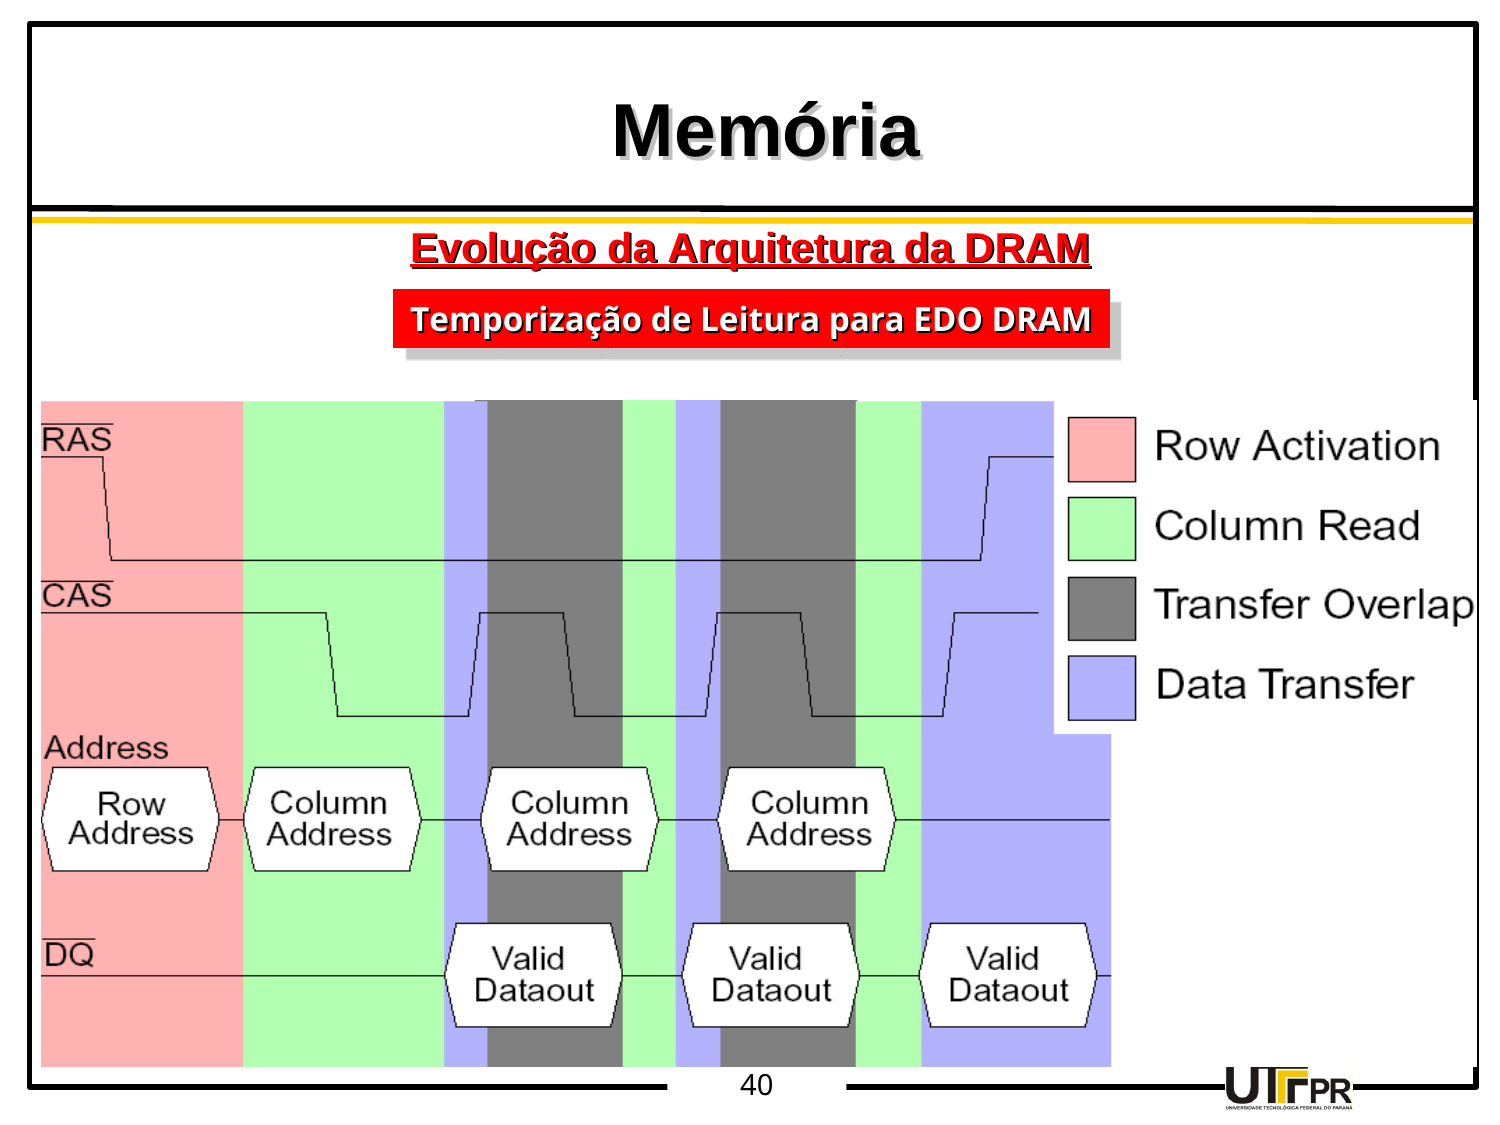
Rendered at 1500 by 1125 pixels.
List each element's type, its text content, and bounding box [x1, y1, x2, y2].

list Evolução da Arquitetura da DRAM [72, 218, 1428, 400]
text_box Memória [29, 29, 1477, 207]
picture [41, 400, 1477, 1110]
text_box Temporização de Leitura para EDO DRAM [395, 290, 1109, 347]
